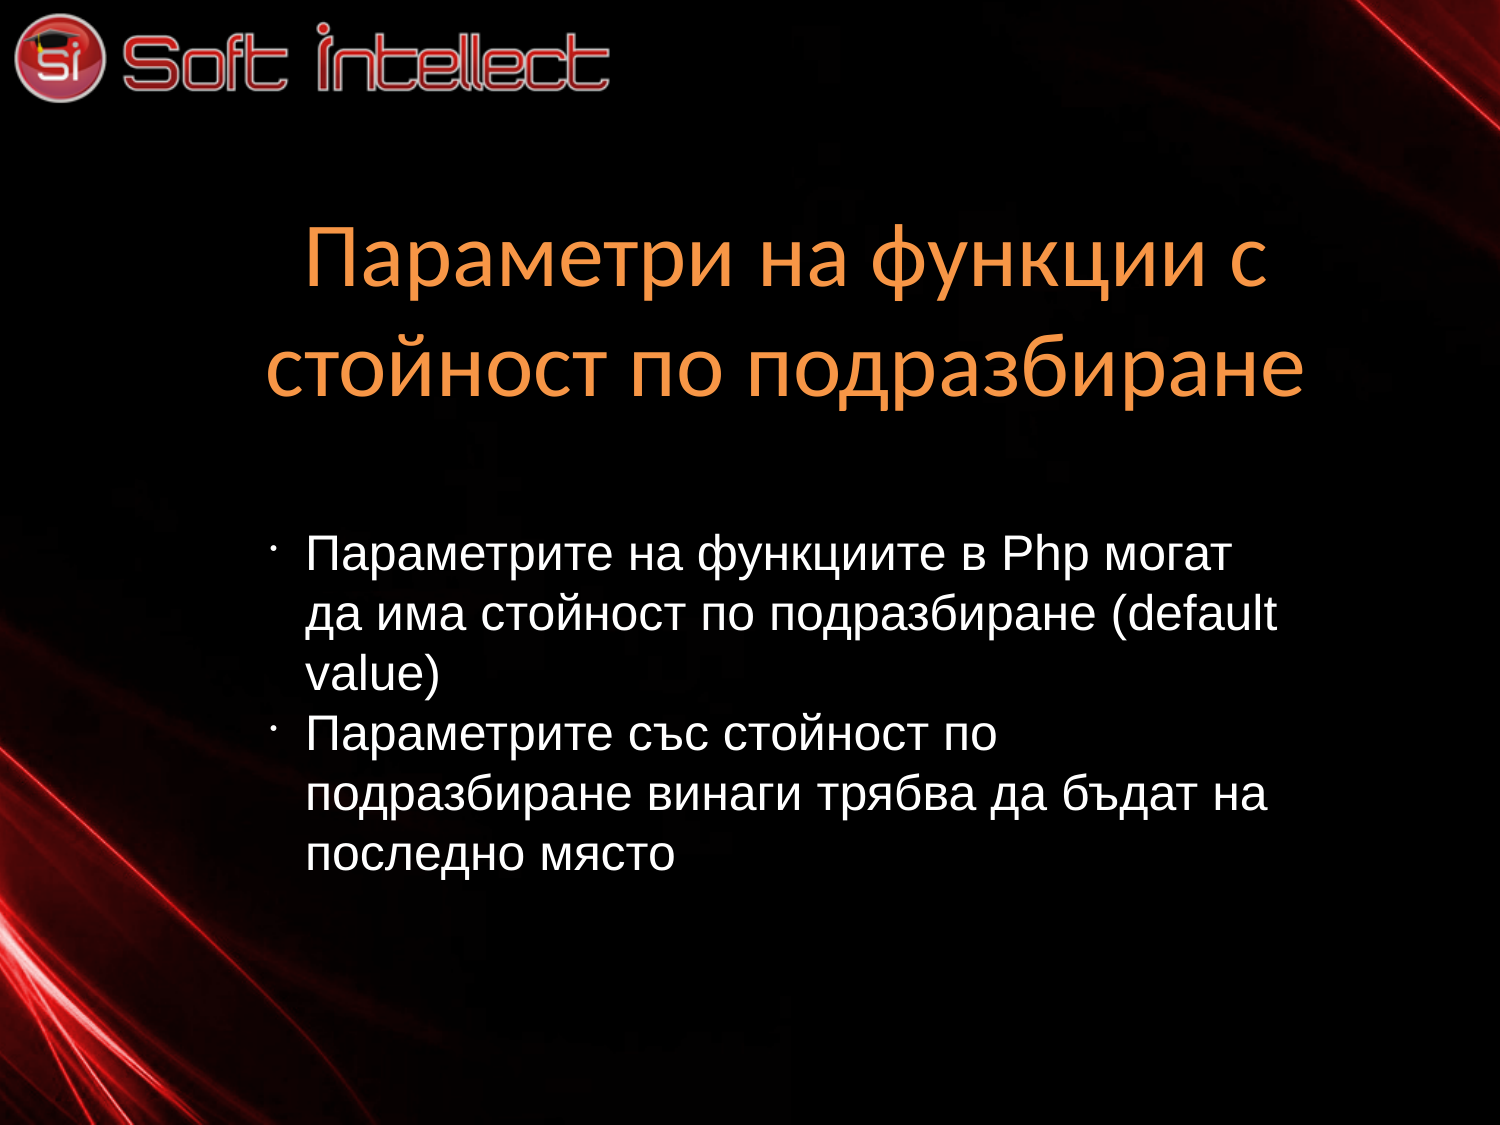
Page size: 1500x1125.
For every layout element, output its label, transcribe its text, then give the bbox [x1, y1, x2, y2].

text_box Параметри на функции с стойност по подразбиране [149, 184, 1424, 425]
picture [0, 0, 1500, 1125]
text_box Параметрите на функциите в Php могат да има стойност по подразбиране (default value) Параметрите със стойност по подразбиране винаги трябва да бъдат на последно място [255, 513, 1305, 1125]
